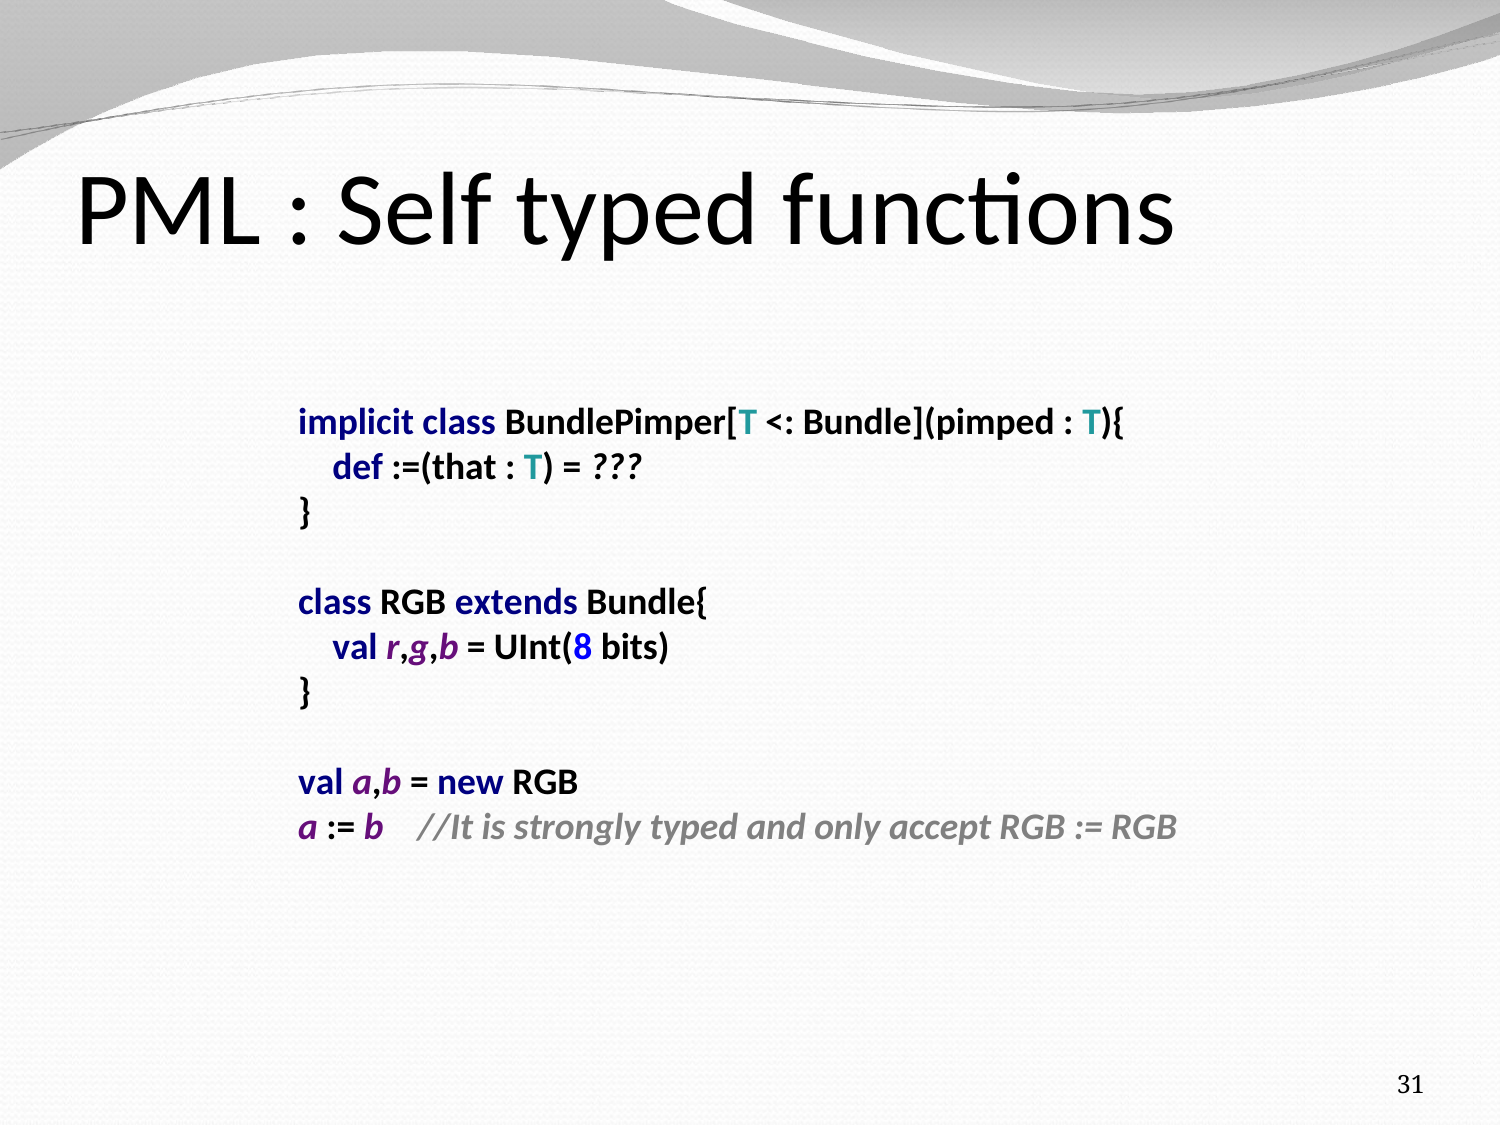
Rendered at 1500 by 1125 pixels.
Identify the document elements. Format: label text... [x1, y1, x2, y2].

picture [0, 0, 1500, 1125]
text_box implicit class BundlePimper[T <: Bundle](pimped : T){ def :=(that : T) = ??? } class RGB extends Bundle{ val r,g,b = UInt(8 bits) } val a,b = new RGB a := b //It is strongly typed and only accept RGB := RGB [283, 389, 1271, 886]
title PML : Self typed functions [75, 78, 1426, 266]
text_box <numéro> [1299, 1042, 1426, 1103]
